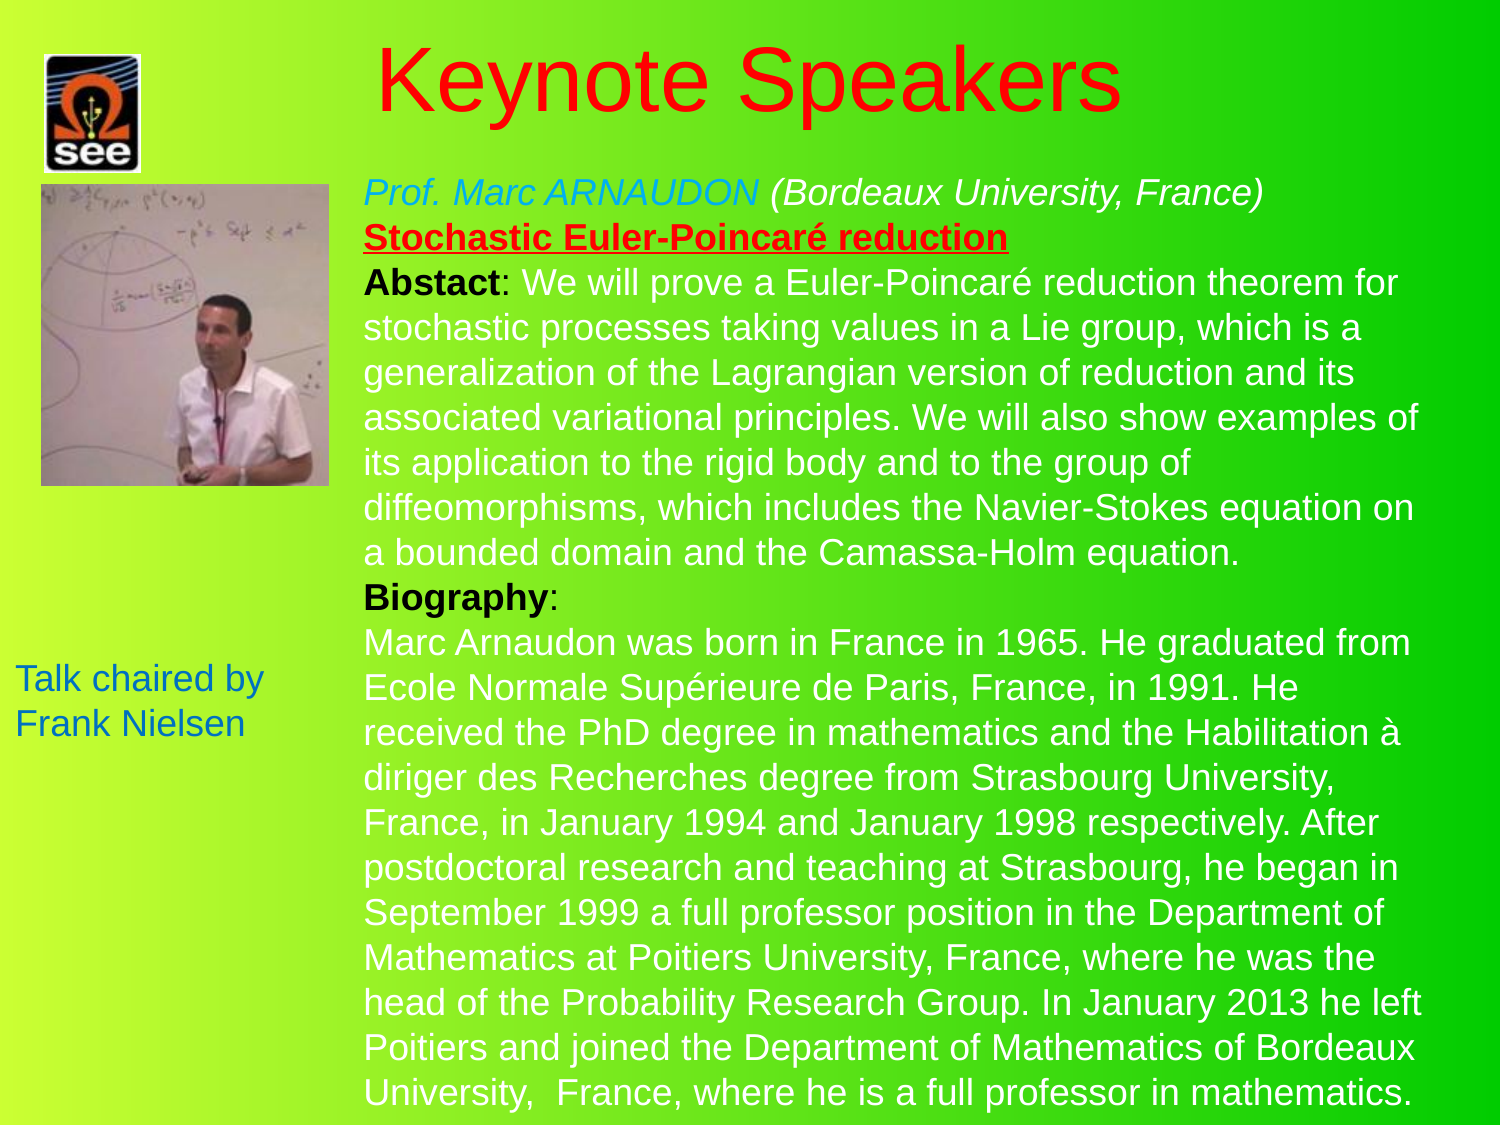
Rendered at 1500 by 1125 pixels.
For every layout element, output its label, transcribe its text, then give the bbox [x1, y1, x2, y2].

text_box Prof. Marc ARNAUDON (Bordeaux University, France) Stochastic Euler-Poincaré reduction Abstact: We will prove a Euler-Poincaré reduction theorem for stochastic processes taking values in a Lie group, which is a generalization of the Lagrangian version of reduction and its associated variational principles. We will also show examples of its application to the rigid body and to the group of diffeomorphisms, which includes the Navier-Stokes equation on a bounded domain and the Camassa-Holm equation. Biography: Marc Arnaudon was born in France in 1965. He graduated from Ecole Normale Supérieure de Paris, France, in 1991. He received the PhD degree in mathematics and the Habilitation à diriger des Recherches degree from Strasbourg University, France, in January 1994 and January 1998 respectively. After postdoctoral research and teaching at Strasbourg, he began in September 1999 a full professor position in the Department of Mathematics at Poitiers University, France, where he was the head of the Probability Research Group. In January 2013 he left Poitiers and joined the Department of Mathematics of Bordeaux University, France, where he is a full professor in mathematics. [348, 160, 1459, 1125]
text_box Keynote Speakers [75, 0, 1426, 149]
text_box Talk chaired by Frank Nielsen [0, 646, 283, 753]
picture [41, 184, 329, 486]
